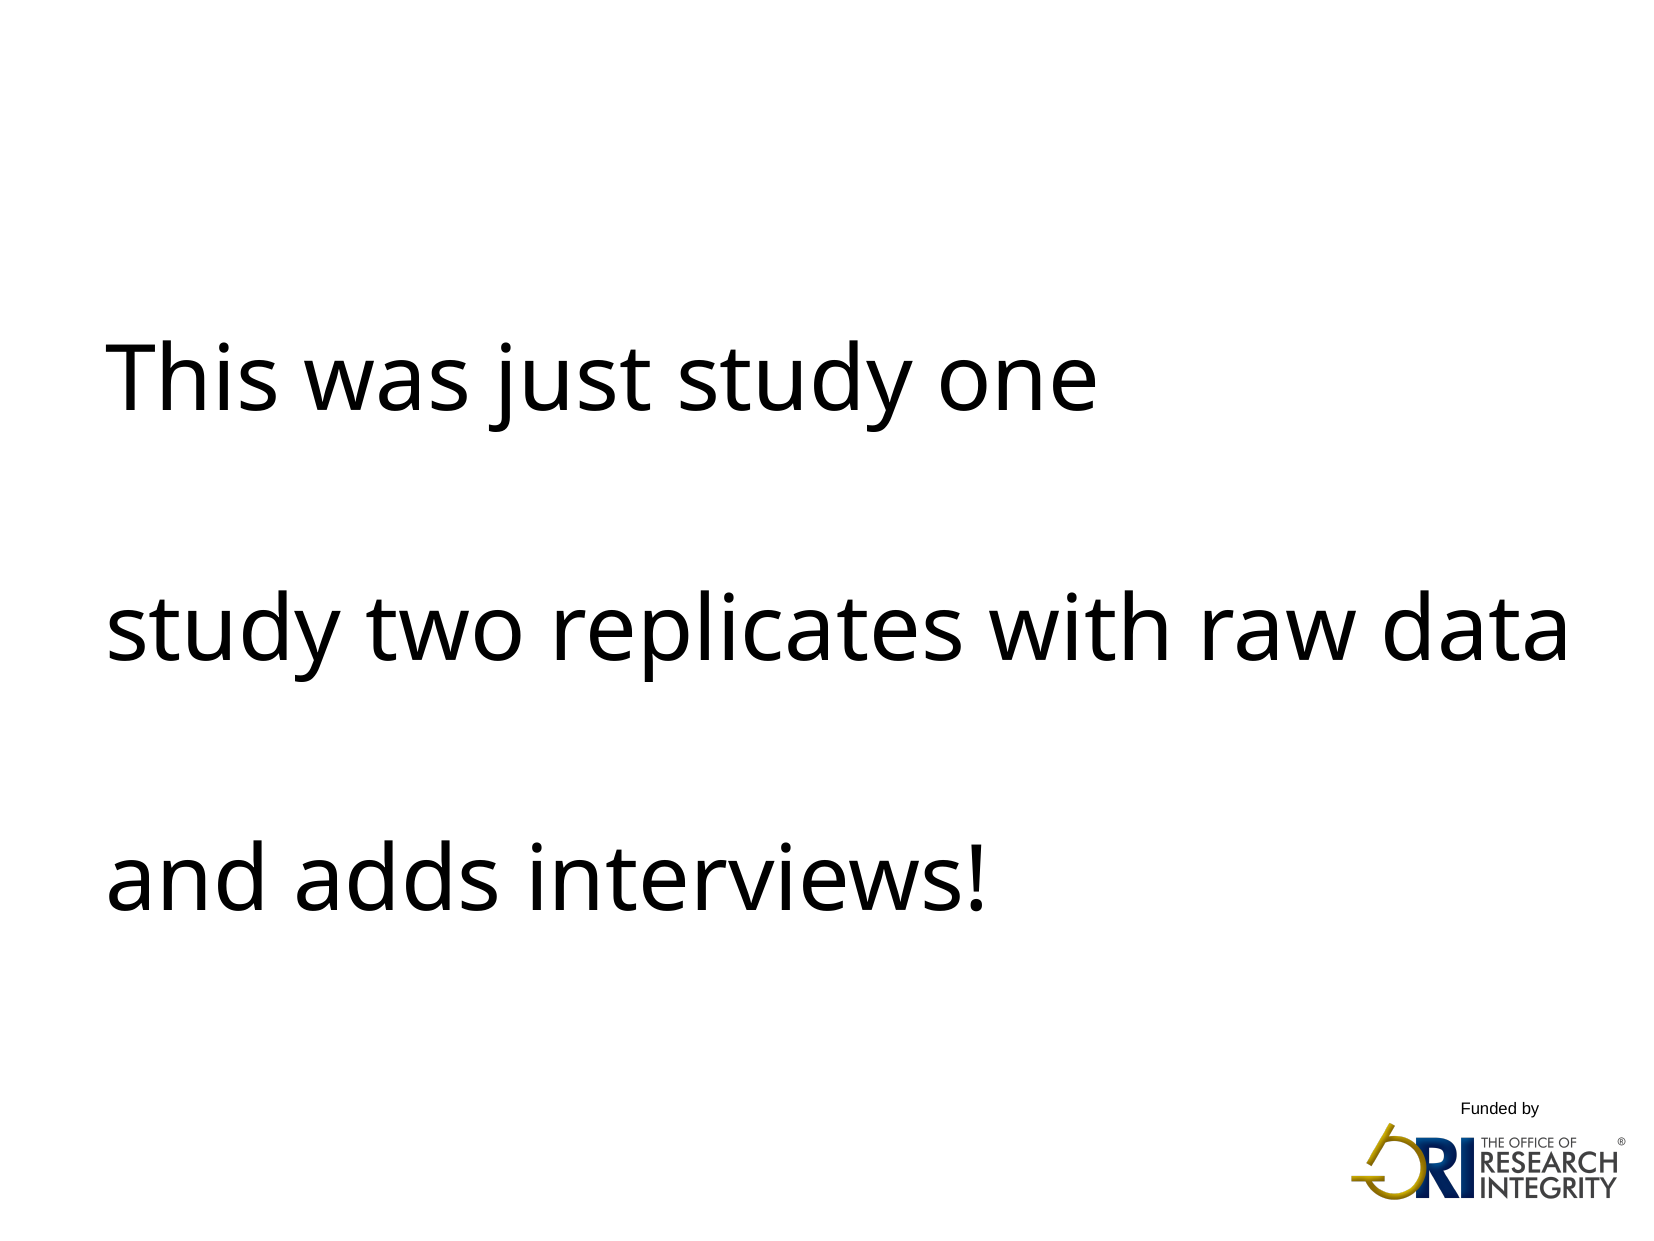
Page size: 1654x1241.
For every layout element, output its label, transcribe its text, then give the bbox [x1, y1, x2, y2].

picture [1341, 1110, 1636, 1216]
text_box Funded by [1380, 1091, 1621, 1126]
title This was just study one study two replicates with raw data and adds interviews! [105, 290, 1594, 961]
